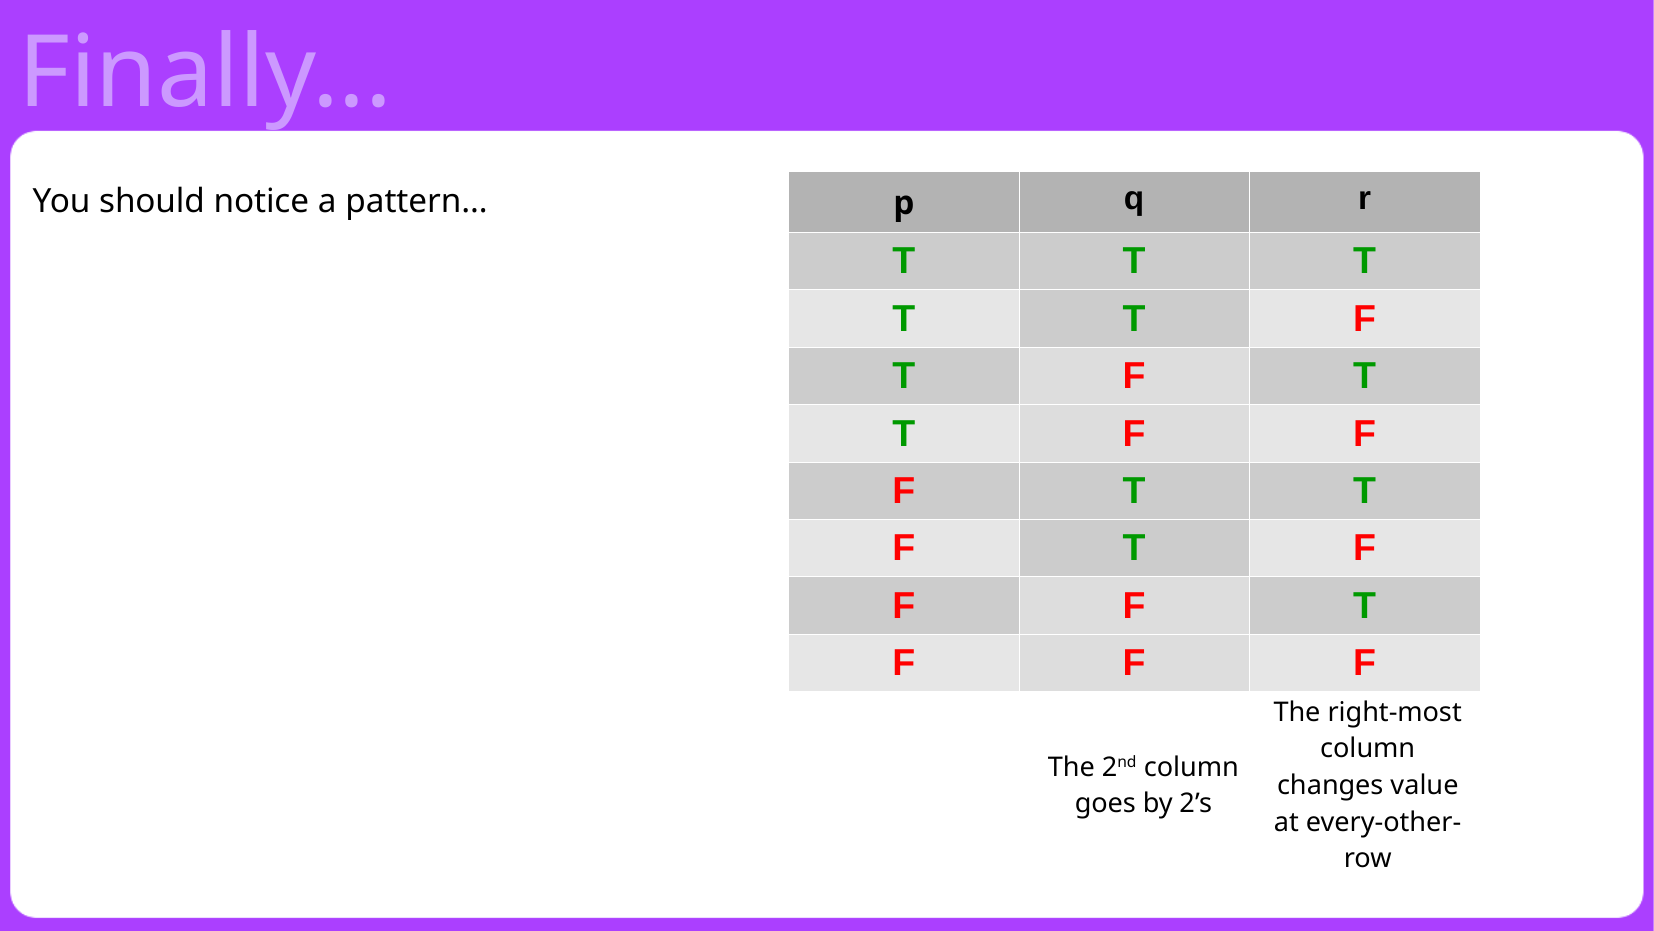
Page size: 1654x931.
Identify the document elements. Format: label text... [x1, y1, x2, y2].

table_cell T [1020, 463, 1249, 519]
table_cell T [1020, 290, 1249, 347]
table_cell F [1020, 577, 1249, 634]
table_header r [1250, 172, 1480, 232]
table_cell T [1250, 577, 1480, 634]
table_cell F [1250, 520, 1480, 576]
table_cell F [789, 635, 1019, 691]
text_box The 2nd column goes by 2’s [1041, 691, 1246, 877]
table_header p [789, 172, 1019, 232]
table_cell F [1020, 405, 1249, 462]
table_cell F [789, 463, 1019, 519]
text_box The right-most column changes value at every-other-row [1265, 691, 1470, 877]
picture [0, 0, 1654, 931]
table_cell T [1250, 348, 1480, 404]
table_cell F [789, 577, 1019, 634]
table_cell T [1020, 233, 1249, 289]
table_cell F [1250, 405, 1480, 462]
table_cell F [1020, 635, 1249, 691]
table_cell T [1250, 463, 1480, 519]
table_cell T [789, 290, 1019, 347]
title Finally... [18, 8, 1574, 126]
table_cell T [789, 233, 1019, 289]
table_cell T [789, 348, 1019, 404]
table_cell T [1250, 233, 1480, 289]
table_cell T [789, 405, 1019, 462]
table_cell F [1020, 348, 1249, 404]
table_header q [1020, 172, 1249, 232]
table_cell F [789, 520, 1019, 576]
text_box You should notice a pattern… [32, 176, 497, 289]
table_cell F [1250, 635, 1480, 691]
table_cell F [1250, 290, 1480, 347]
table_cell T [1020, 520, 1249, 576]
